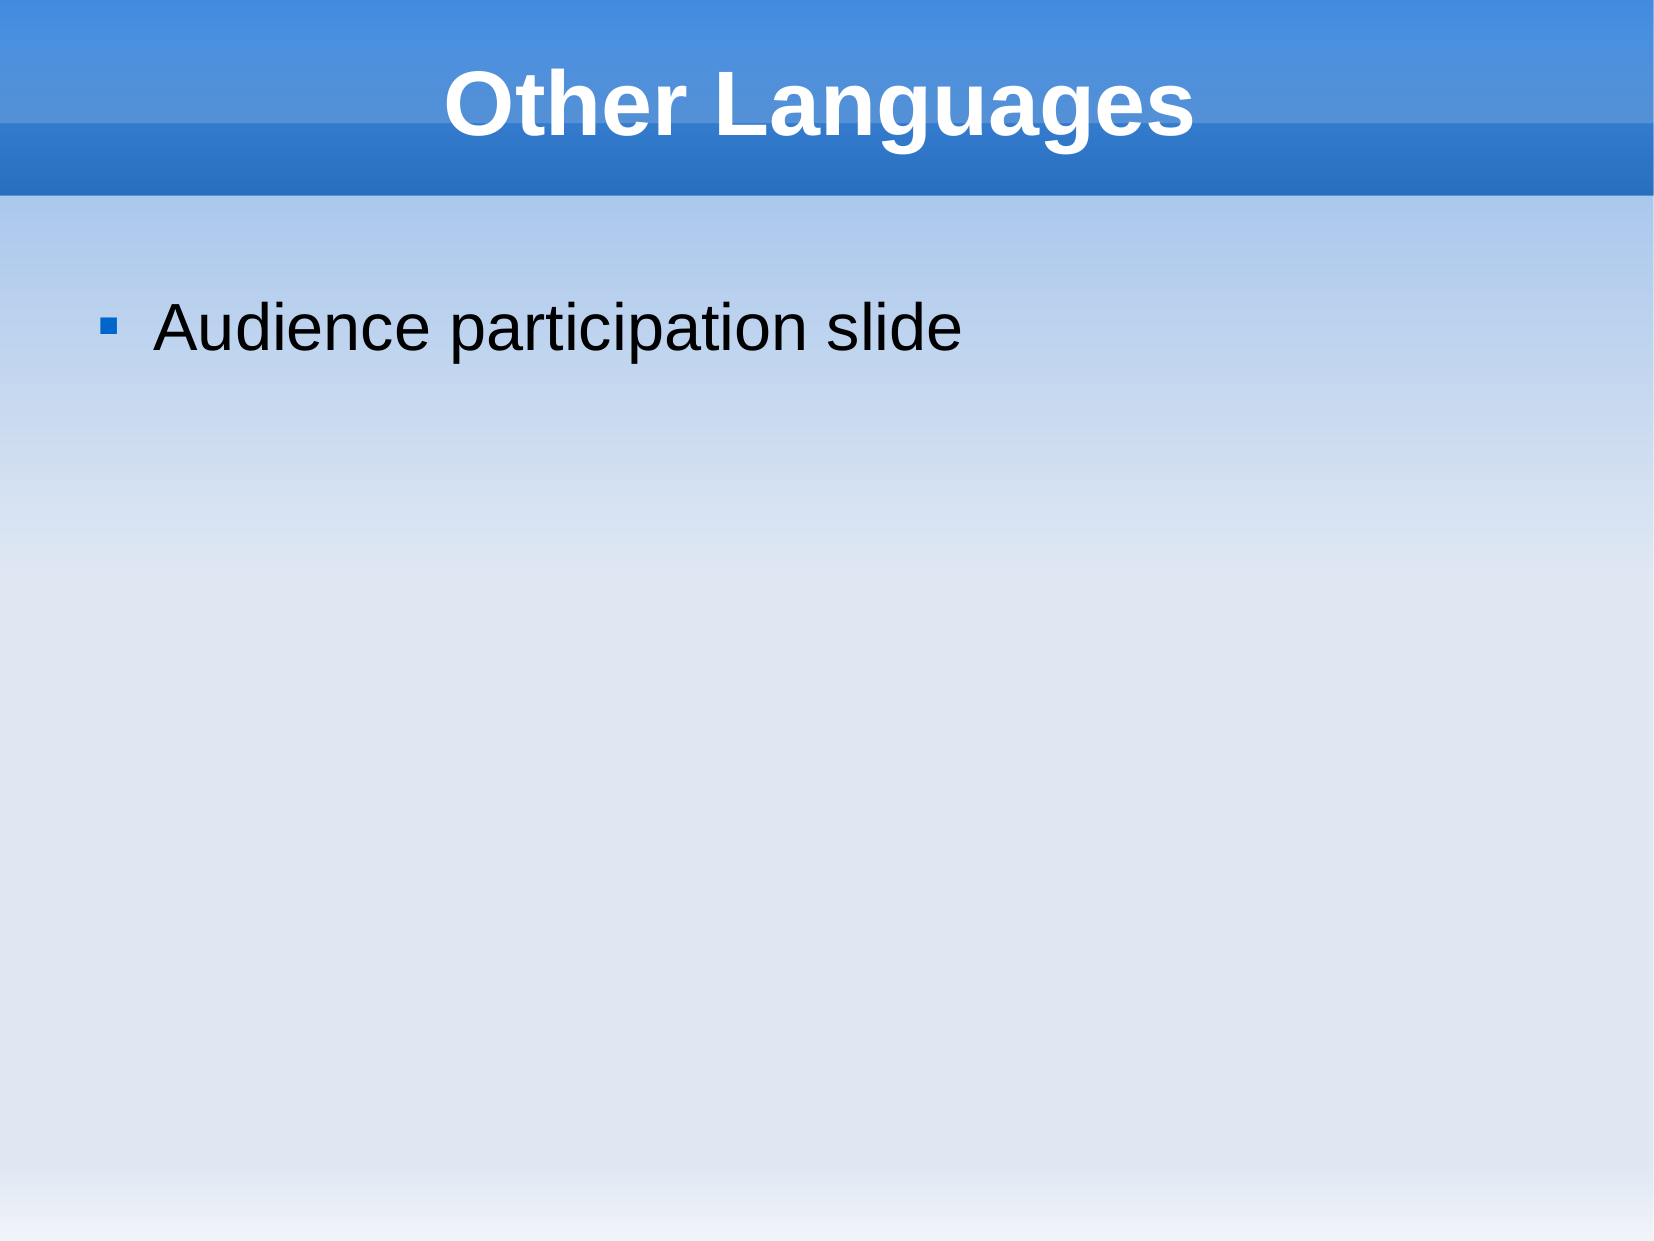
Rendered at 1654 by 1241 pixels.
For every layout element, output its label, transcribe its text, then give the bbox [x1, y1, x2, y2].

picture [0, 0, 1654, 1241]
list Audience participation slide [82, 290, 1571, 1109]
title Other Languages [76, 0, 1565, 208]
